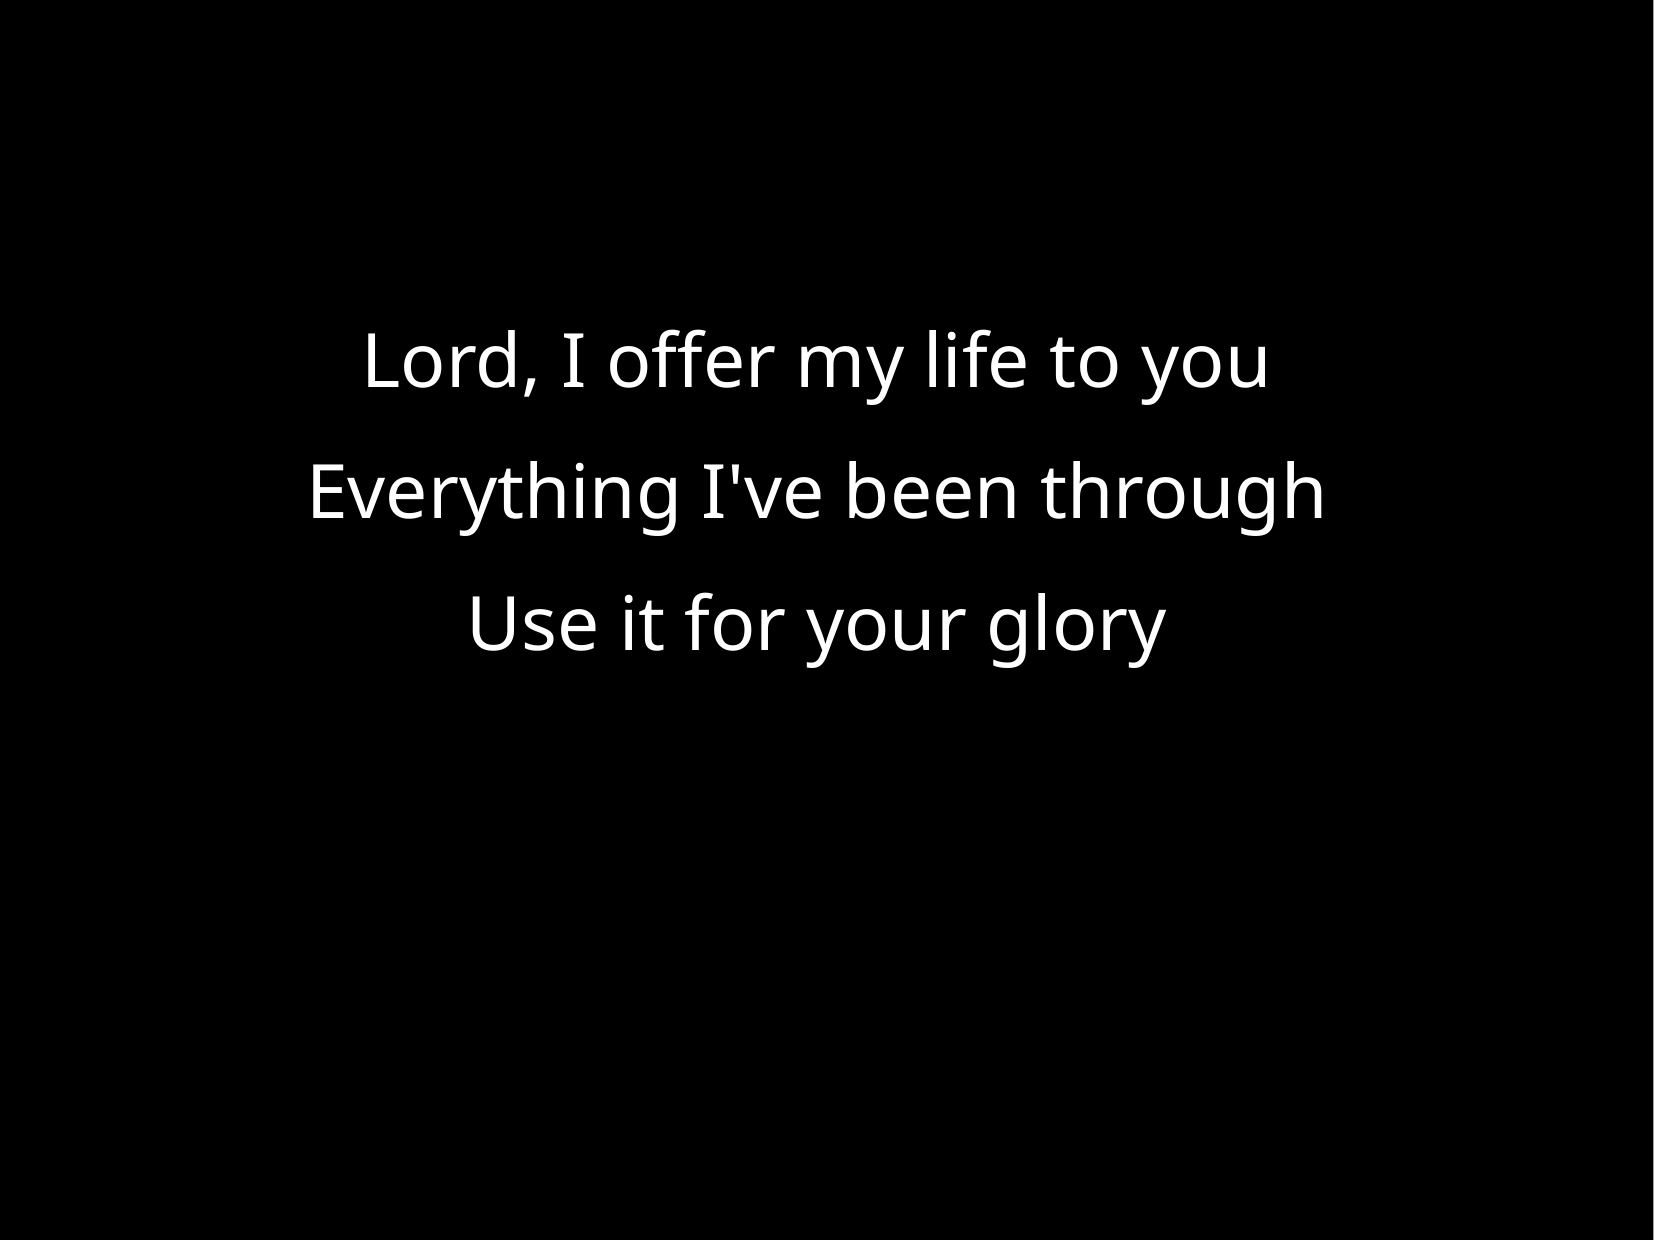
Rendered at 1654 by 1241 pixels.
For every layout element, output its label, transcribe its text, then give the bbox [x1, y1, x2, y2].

list Lord, I offer my life to you Everything I've been through Use it for your glory [0, 307, 1654, 1229]
